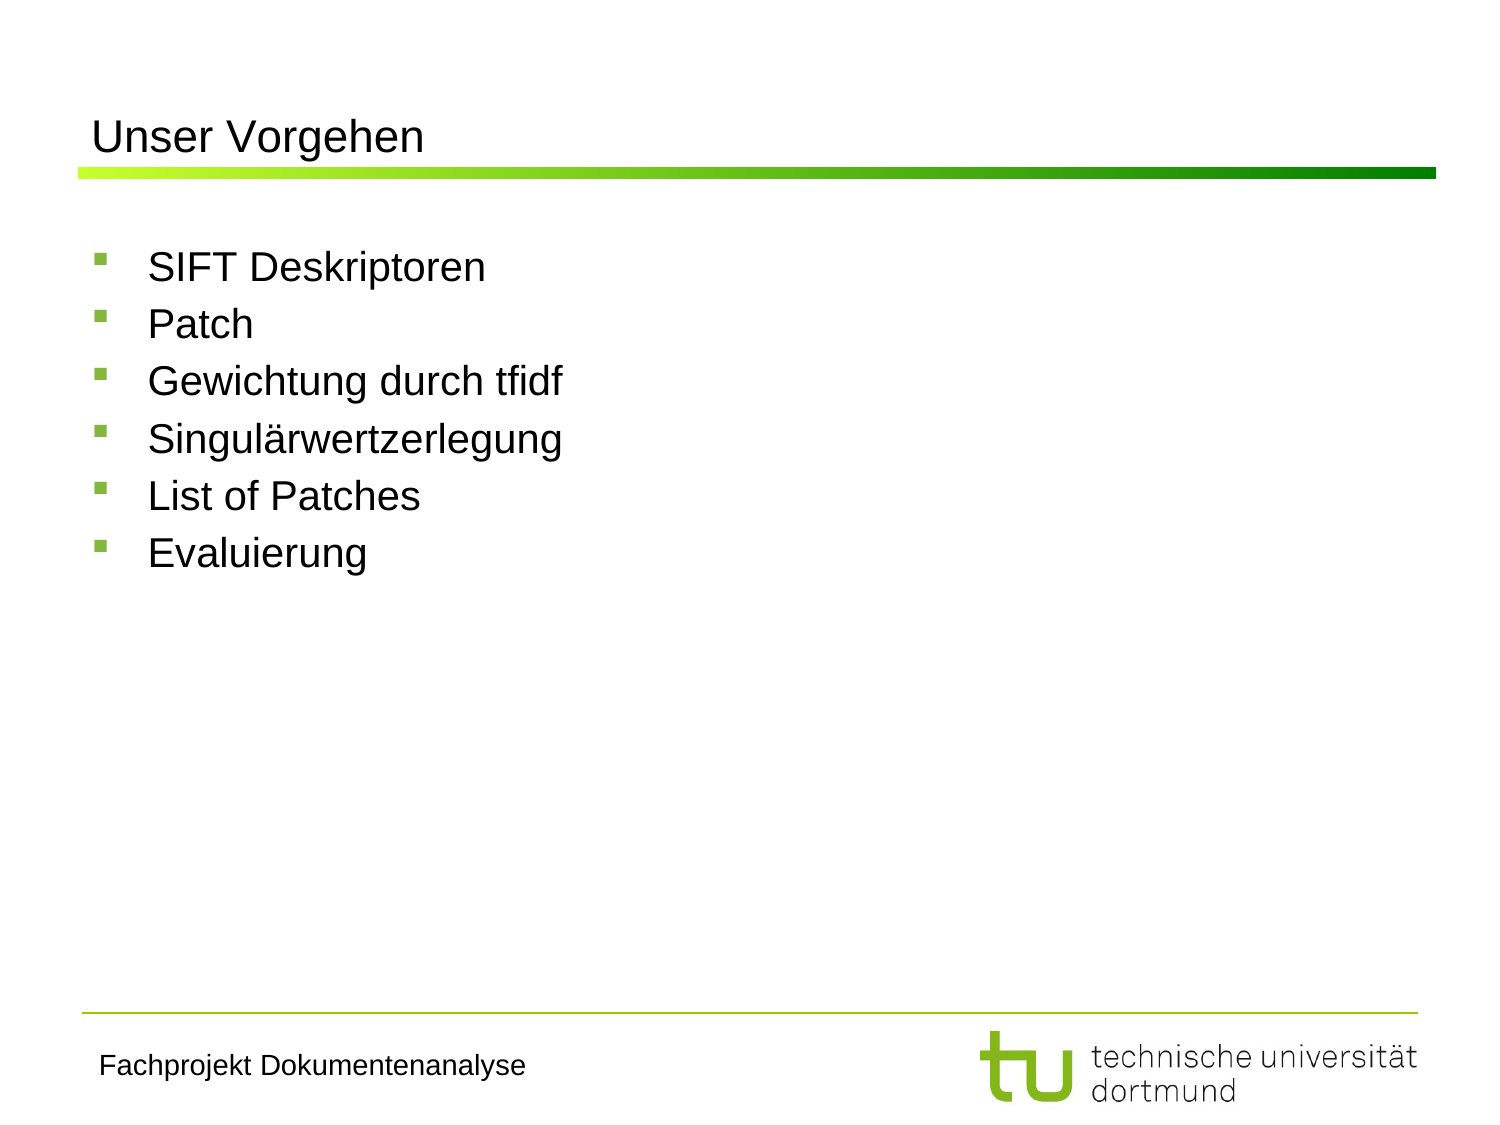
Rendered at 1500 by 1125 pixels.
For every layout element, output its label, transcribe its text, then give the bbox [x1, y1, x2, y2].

picture [980, 1031, 1418, 1111]
title Unser Vorgehen [76, 7, 1418, 170]
list SIFT Deskriptoren Patch Gewichtung durch tfidf Singulärwertzerlegung List of Patches Evaluierung [76, 231, 1411, 1000]
